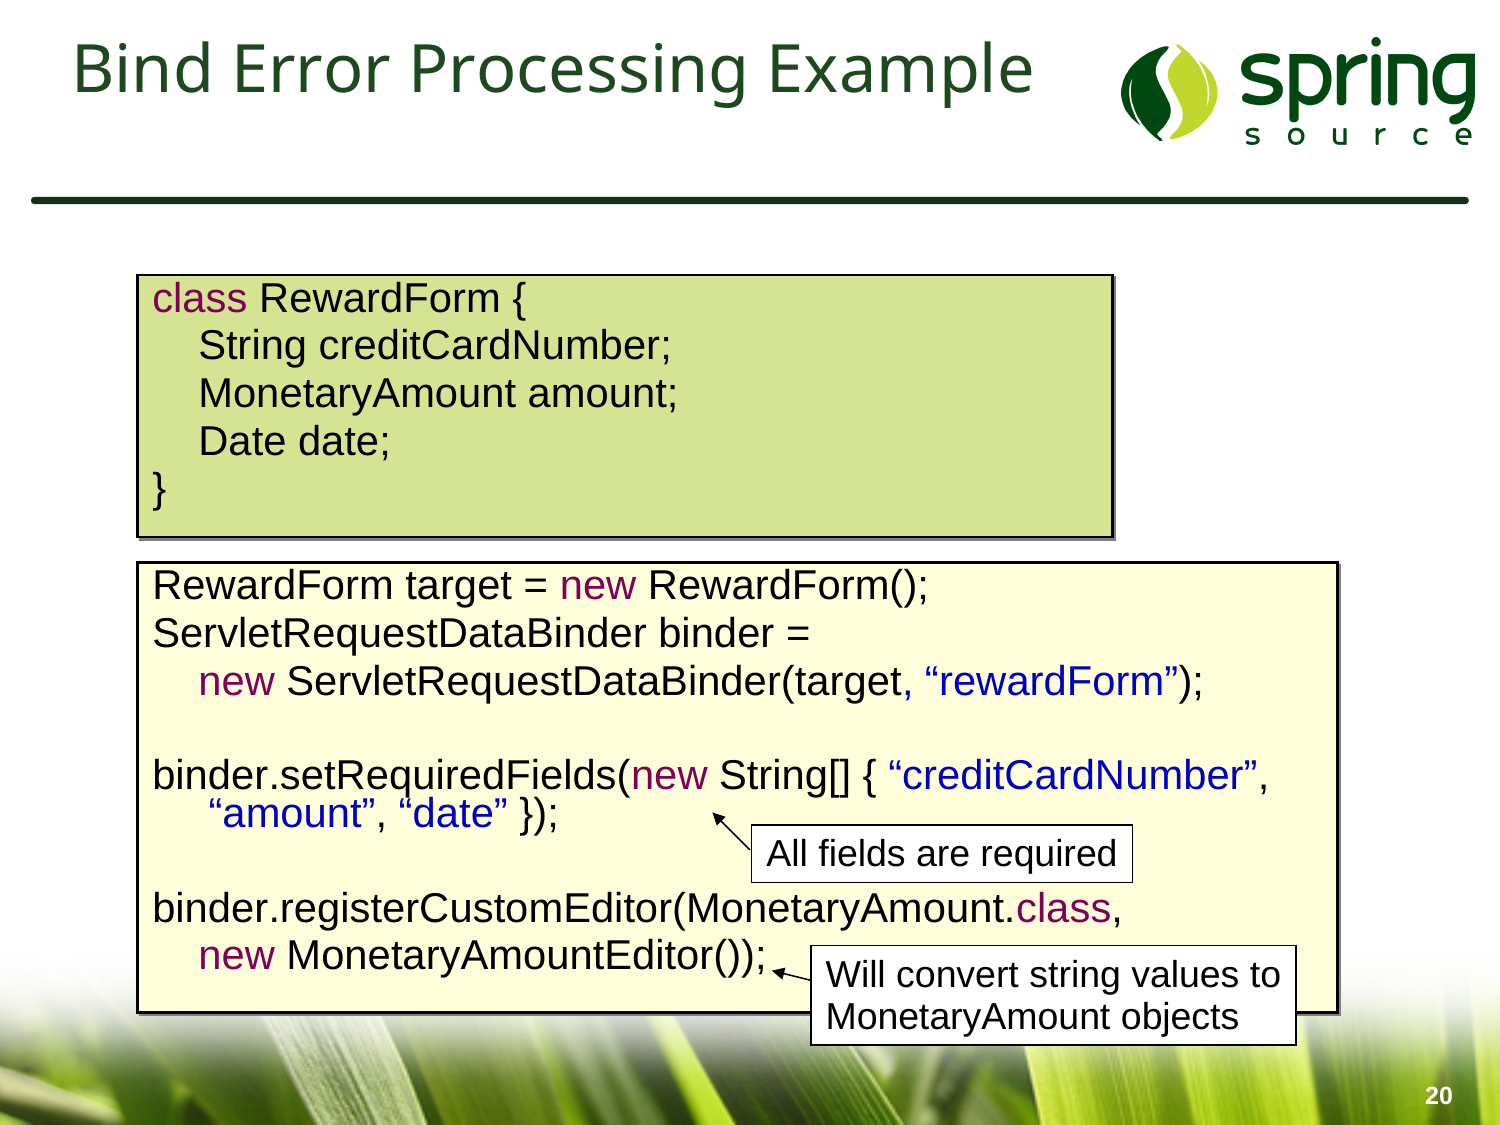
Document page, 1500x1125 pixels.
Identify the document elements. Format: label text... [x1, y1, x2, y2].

text_box RewardForm target = new RewardForm(); ServletRequestDataBinder binder = new ServletRequestDataBinder(target, “rewardForm”); binder.setRequiredFields(new String[] { “creditCardNumber”, “amount”, “date” }); binder.registerCustomEditor(MonetaryAmount.class, new MonetaryAmountEditor()); [137, 562, 1338, 1013]
text_box Will convert string values to MonetaryAmount objects [810, 945, 1297, 1045]
picture [0, 944, 1500, 1125]
text_box All fields are required [751, 825, 1133, 883]
title Bind Error Processing Example [56, 13, 1089, 191]
text_box class RewardForm { String creditCardNumber; MonetaryAmount amount; Date date; } [137, 274, 1113, 538]
picture [1121, 37, 1475, 145]
